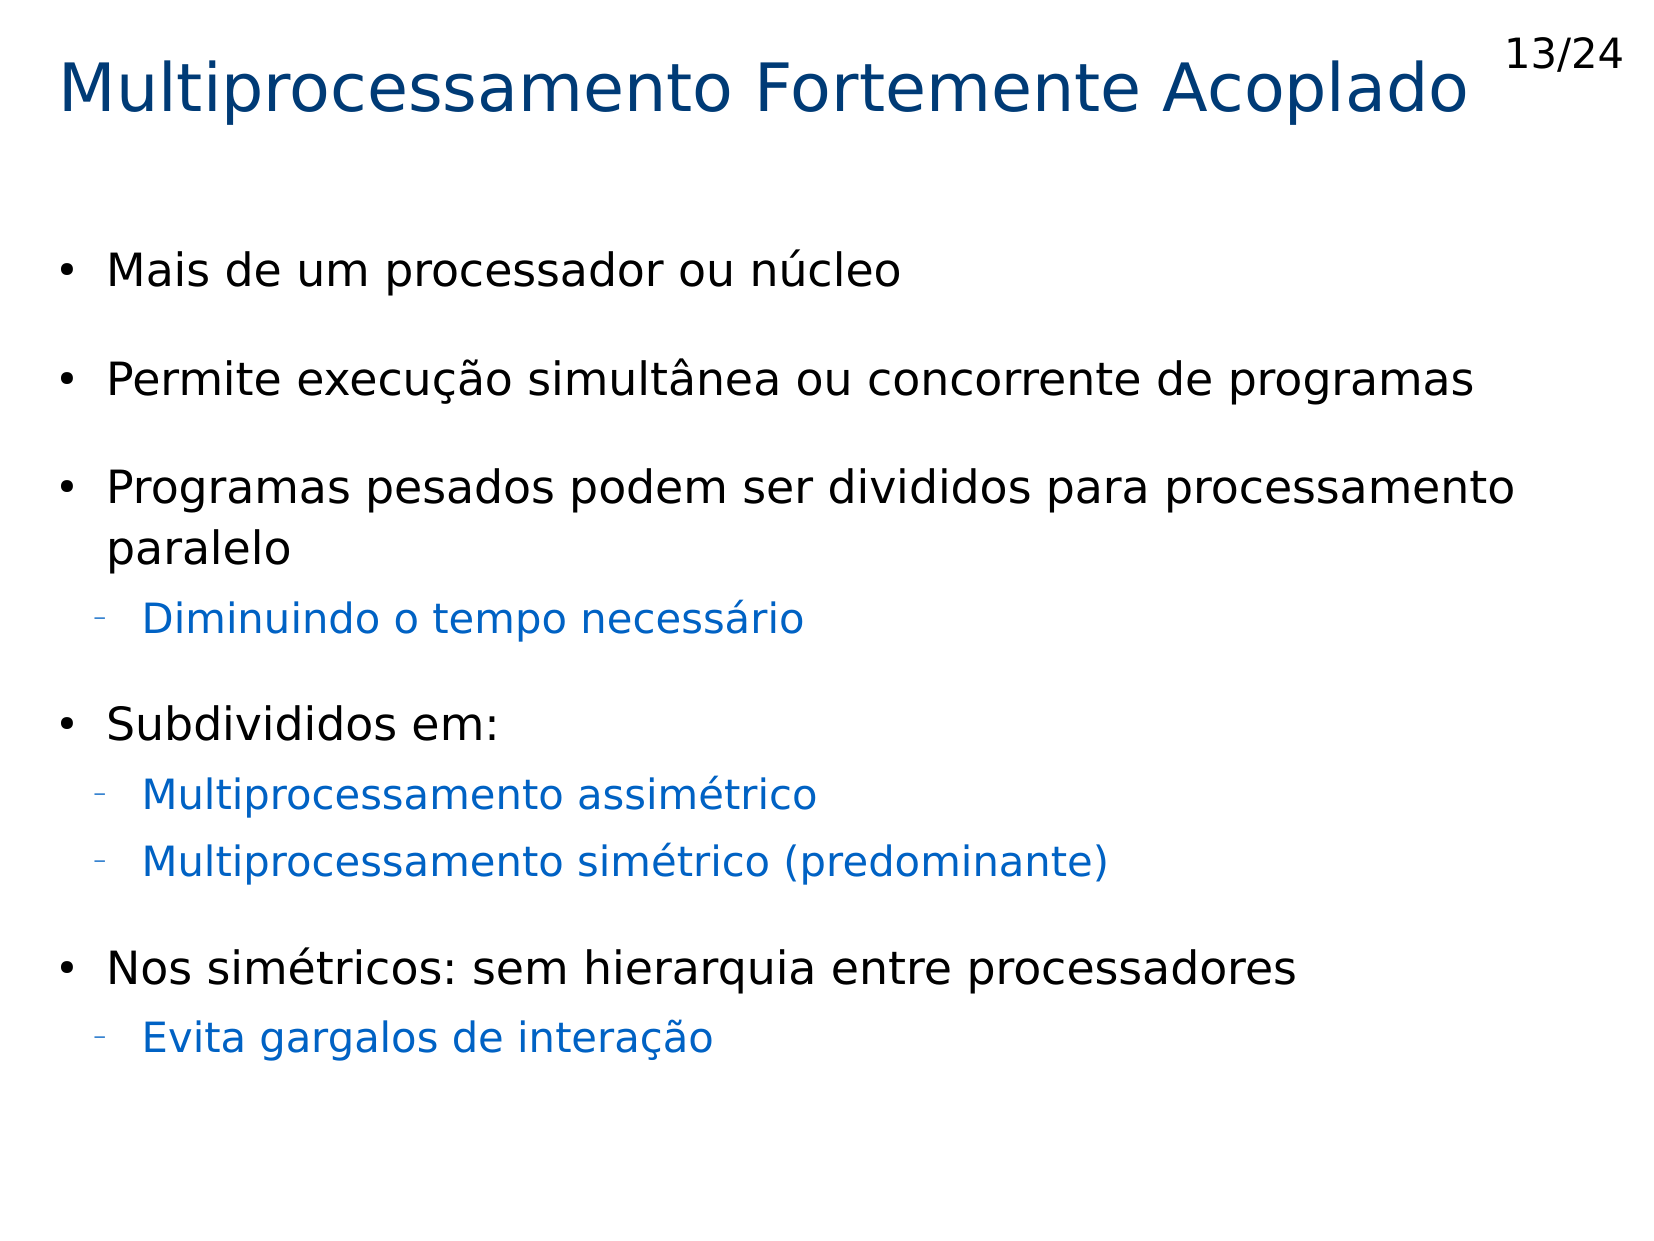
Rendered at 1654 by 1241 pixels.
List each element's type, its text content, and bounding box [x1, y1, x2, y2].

title Multiprocessamento Fortemente Acoplado [59, 29, 1506, 148]
list Mais de um processador ou núcleo Permite execução simultânea ou concorrente de programas Programas pesados podem ser divididos para processamento paralelo Diminuindo o tempo necessário Subdivididos em: Multiprocessamento assimétrico Multiprocessamento simétrico (predominante) Nos simétricos: sem hierarquia entre processadores Evita gargalos de interação [59, 236, 1595, 1211]
